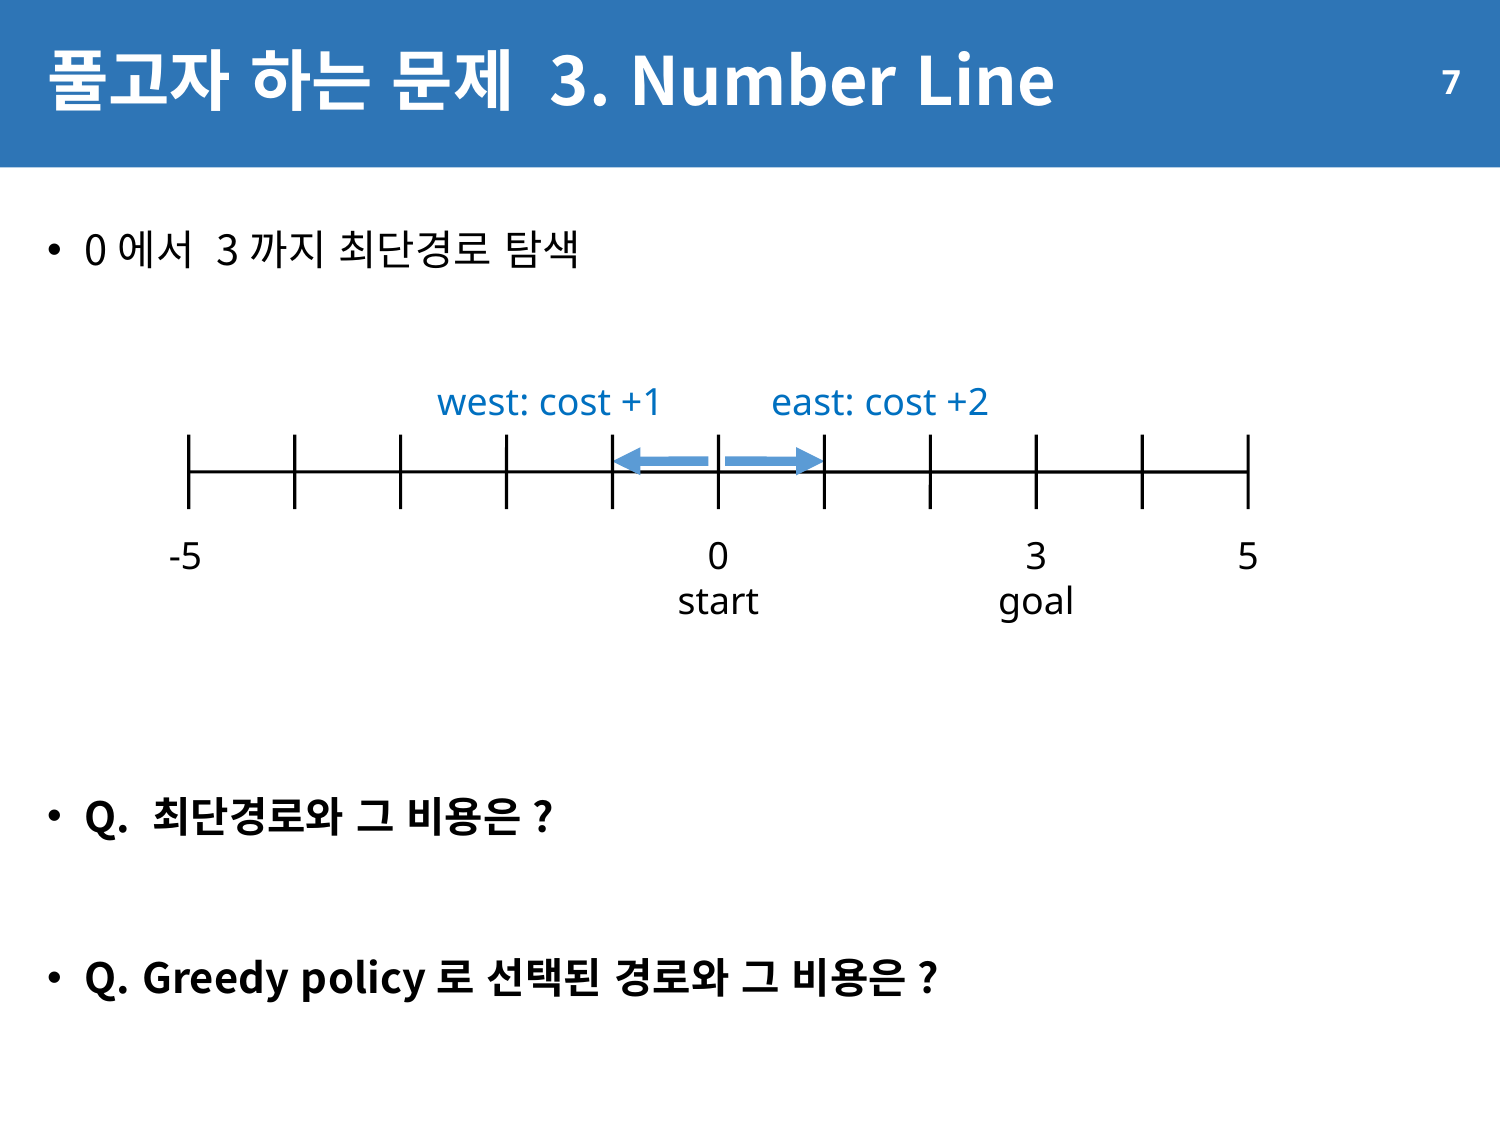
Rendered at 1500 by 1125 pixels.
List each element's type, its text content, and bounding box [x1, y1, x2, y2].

text_box 0 start [662, 524, 774, 630]
list 0에서 3까지 최단경로 탐색 Q. 최단경로와 그 비용은? Q. Greedy policy로 선택된 경로와 그 비용은? [32, 206, 1476, 1125]
text_box west: cost +1 [422, 370, 680, 431]
text_box -5 [154, 524, 218, 585]
slide_number <number> [1273, 53, 1476, 114]
text_box 5 [1222, 524, 1274, 585]
text_box 3 goal [983, 524, 1090, 630]
text_box east: cost +2 [756, 370, 1005, 431]
title 풀고자 하는 문제 3. Number Line [32, 20, 1476, 148]
